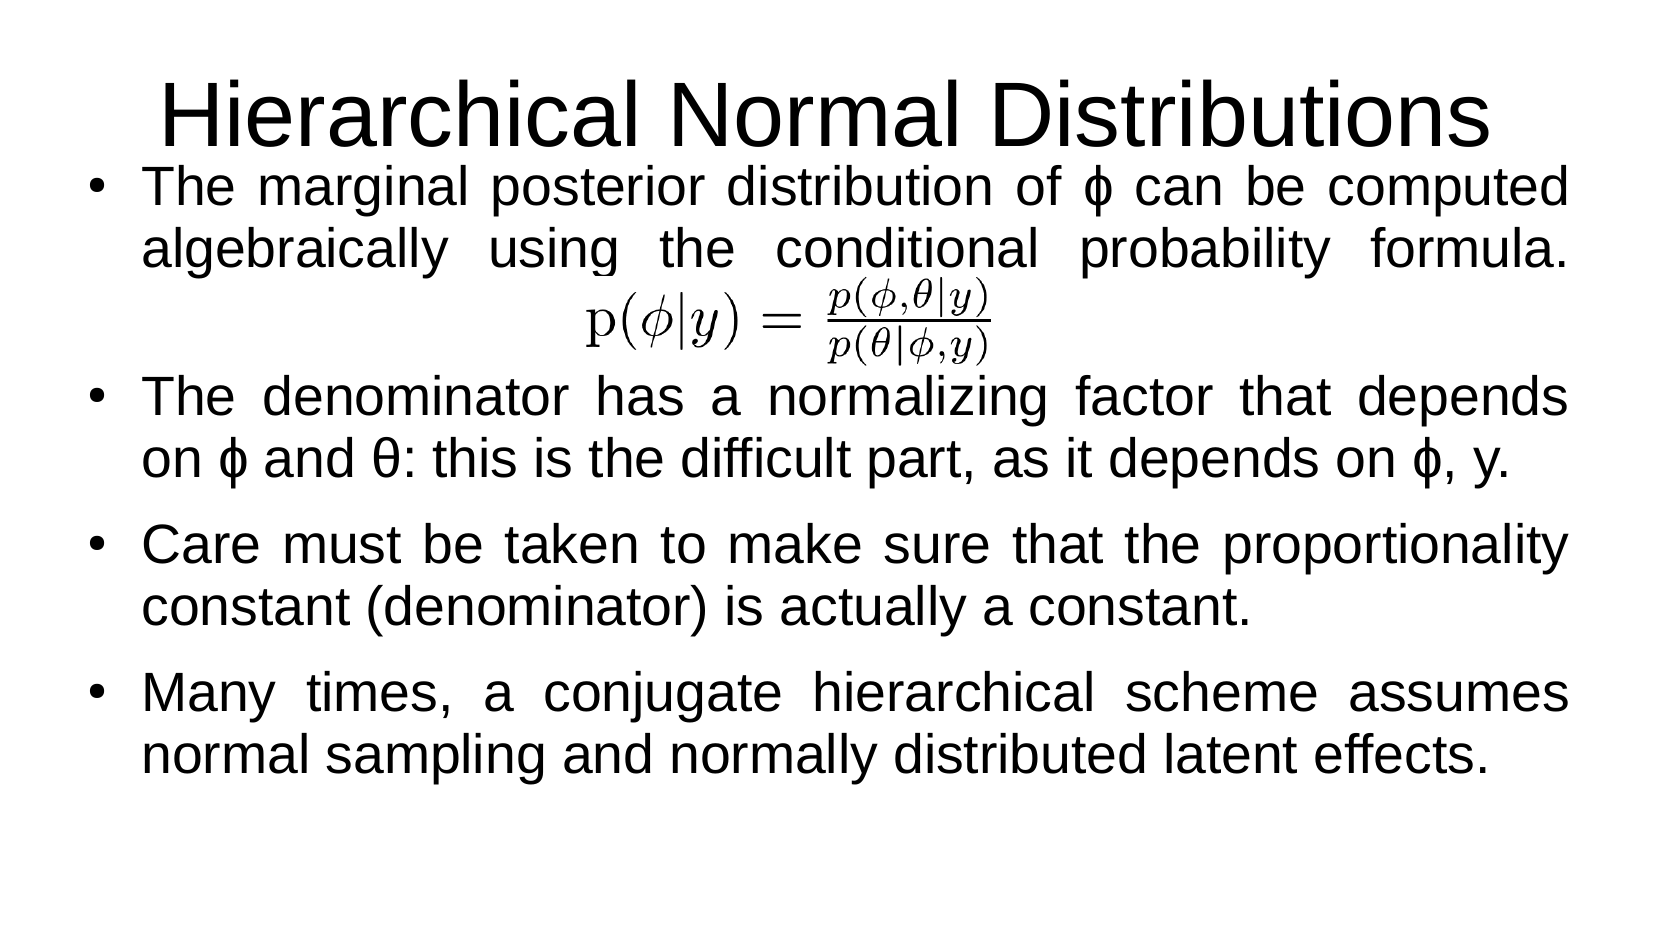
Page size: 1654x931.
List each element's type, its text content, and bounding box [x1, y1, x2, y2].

title Hierarchical Normal Distributions [82, 37, 1571, 155]
picture [586, 276, 991, 366]
list The marginal posterior distribution of ɸ can be computed algebraically using the conditional probability formula. The denominator has a normalizing factor that depends on ɸ and θ: this is the difficult part, as it depends on ɸ, y. Care must be taken to make sure that the proportionality constant (denominator) is actually a constant. Many times, a conjugate hierarchical scheme assumes normal sampling and normally distributed latent effects. [82, 155, 1571, 799]
